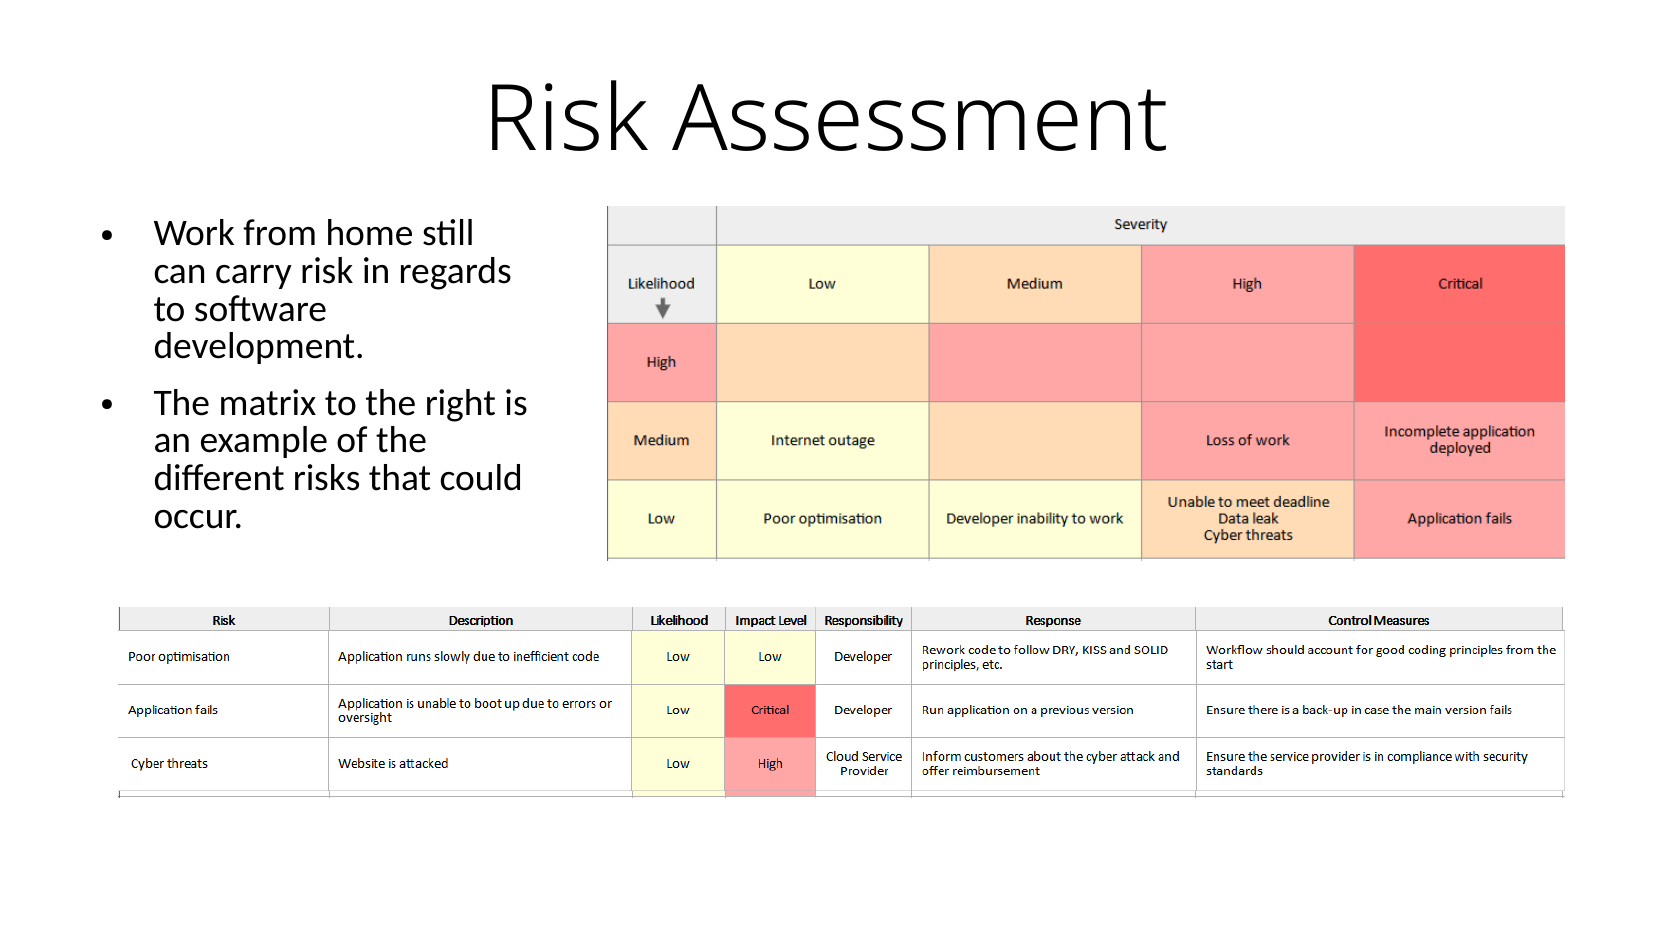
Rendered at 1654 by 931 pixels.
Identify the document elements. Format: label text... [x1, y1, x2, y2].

title Risk Assessment [82, 37, 1571, 193]
list Work from home still can carry risk in regards to software development. The matrix to the right is an example of the different risks that could occur. [82, 217, 532, 562]
picture [607, 206, 1565, 562]
picture [118, 607, 1565, 798]
